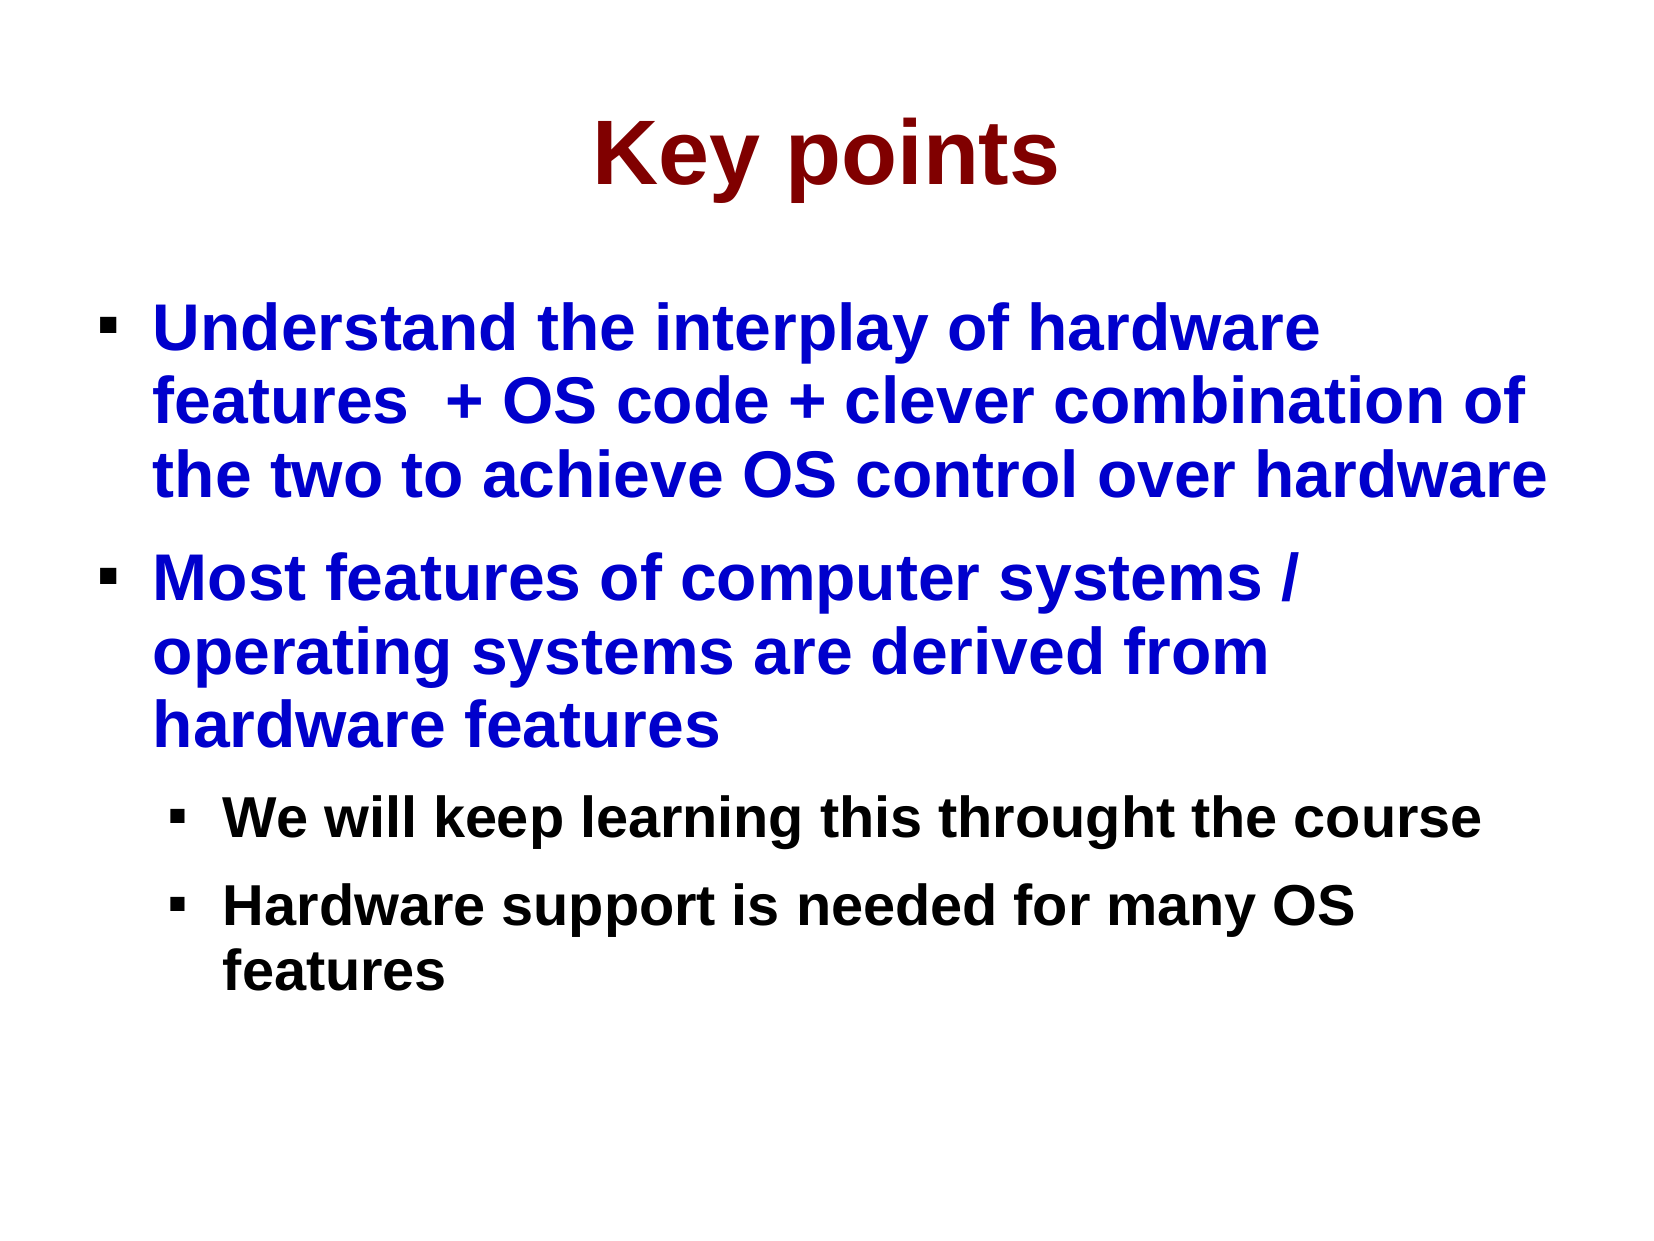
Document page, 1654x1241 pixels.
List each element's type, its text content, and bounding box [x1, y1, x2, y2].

list Understand the interplay of hardware features + OS code + clever combination of the two to achieve OS control over hardware Most features of computer systems / operating systems are derived from hardware features We will keep learning this throught the course Hardware support is needed for many OS features [82, 290, 1571, 1010]
title Key points [82, 49, 1571, 257]
